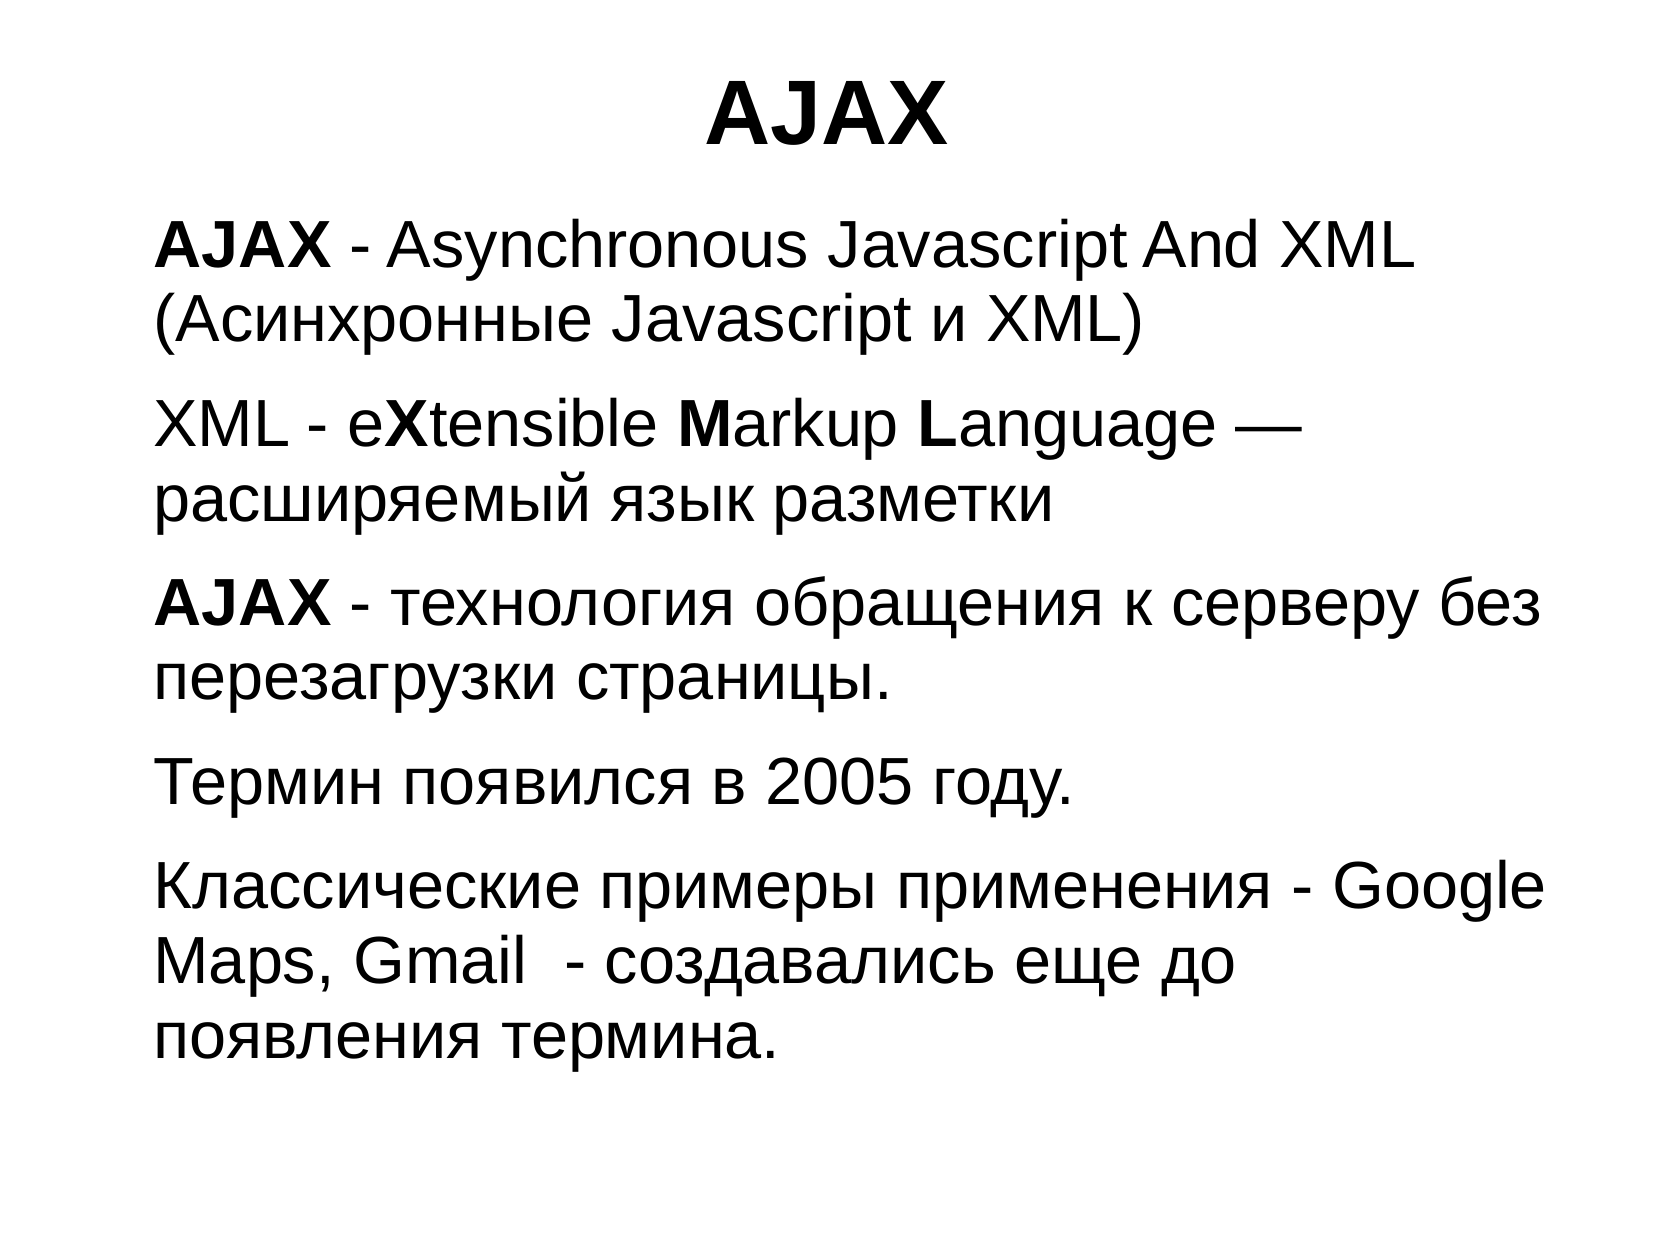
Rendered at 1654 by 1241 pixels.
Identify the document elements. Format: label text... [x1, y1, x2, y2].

list AJAX - Asynchronous Javascript And XML (Асинхронные Javascript и XML) XML - eXtensible Markup Language — расширяемый язык разметки AJAX - технология обращения к серверу без перезагрузки страницы. Термин появился в 2005 году. Классические примеры применения - Google Maps, Gmail - создавались еще до появления термина. [82, 206, 1571, 1109]
title AJAX [82, 49, 1571, 178]
